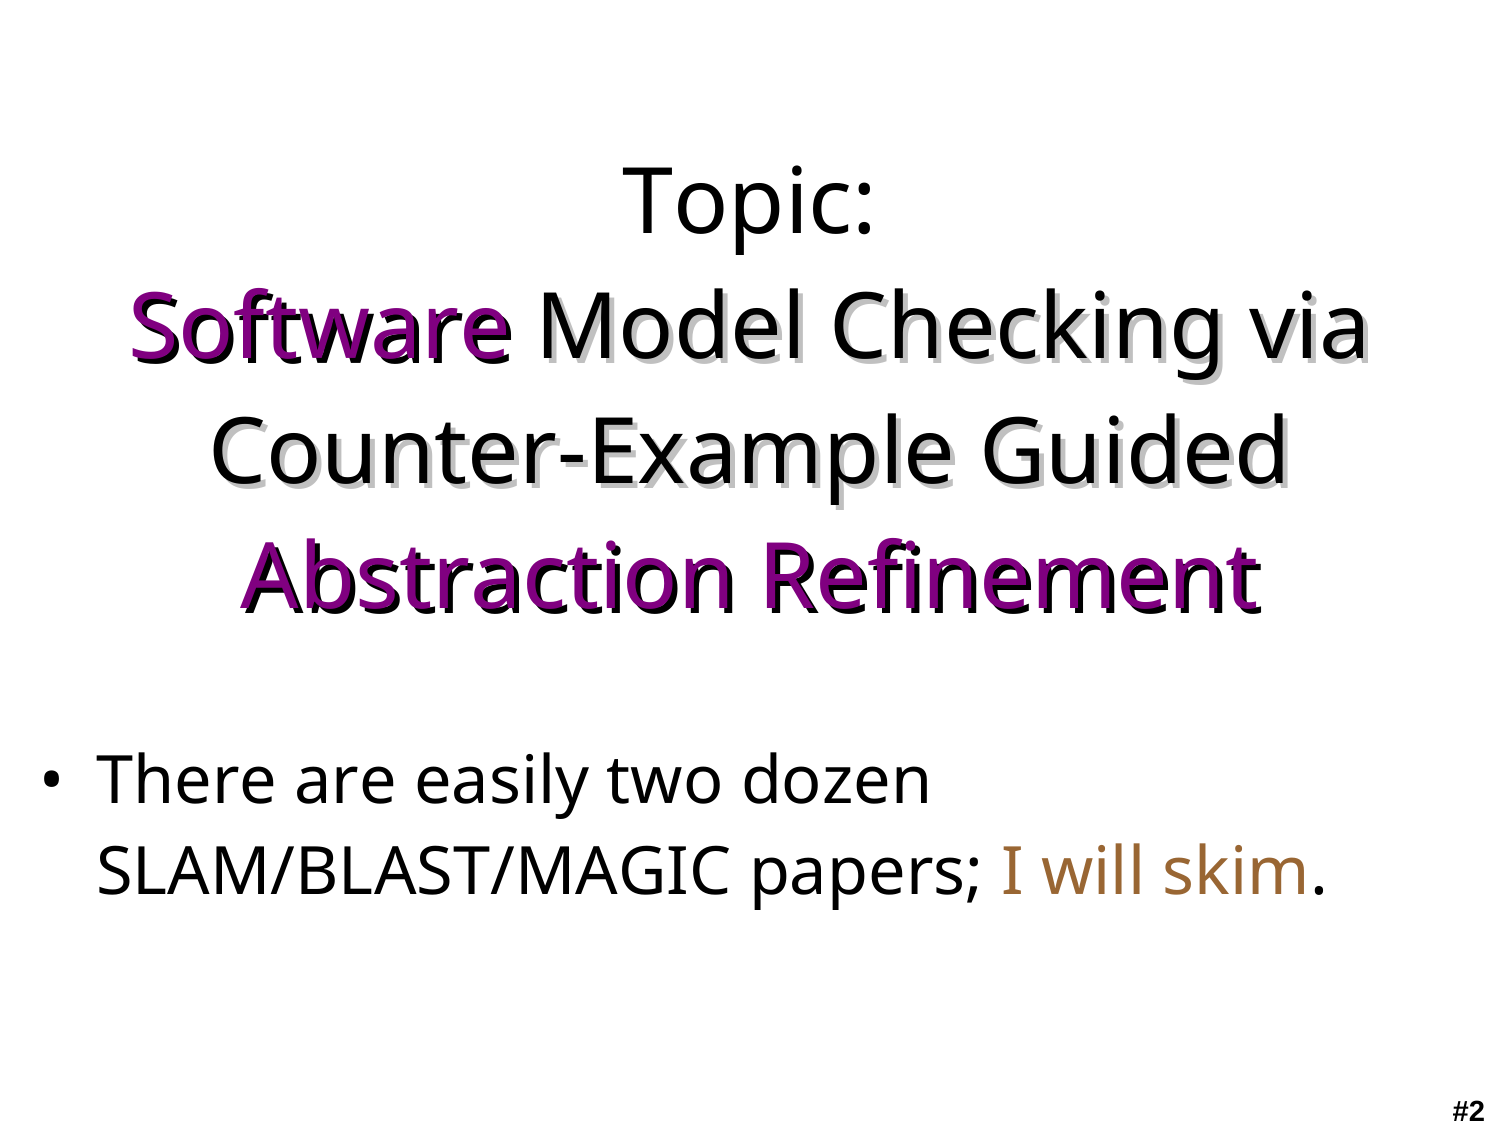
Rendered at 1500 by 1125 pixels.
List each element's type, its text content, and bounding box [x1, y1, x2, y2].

list There are easily two dozen SLAM/BLAST/MAGIC papers; I will skim. [24, 725, 1476, 1101]
title Topic: Software Model Checking via Counter-Example Guided Abstraction Refinement [24, 120, 1476, 651]
